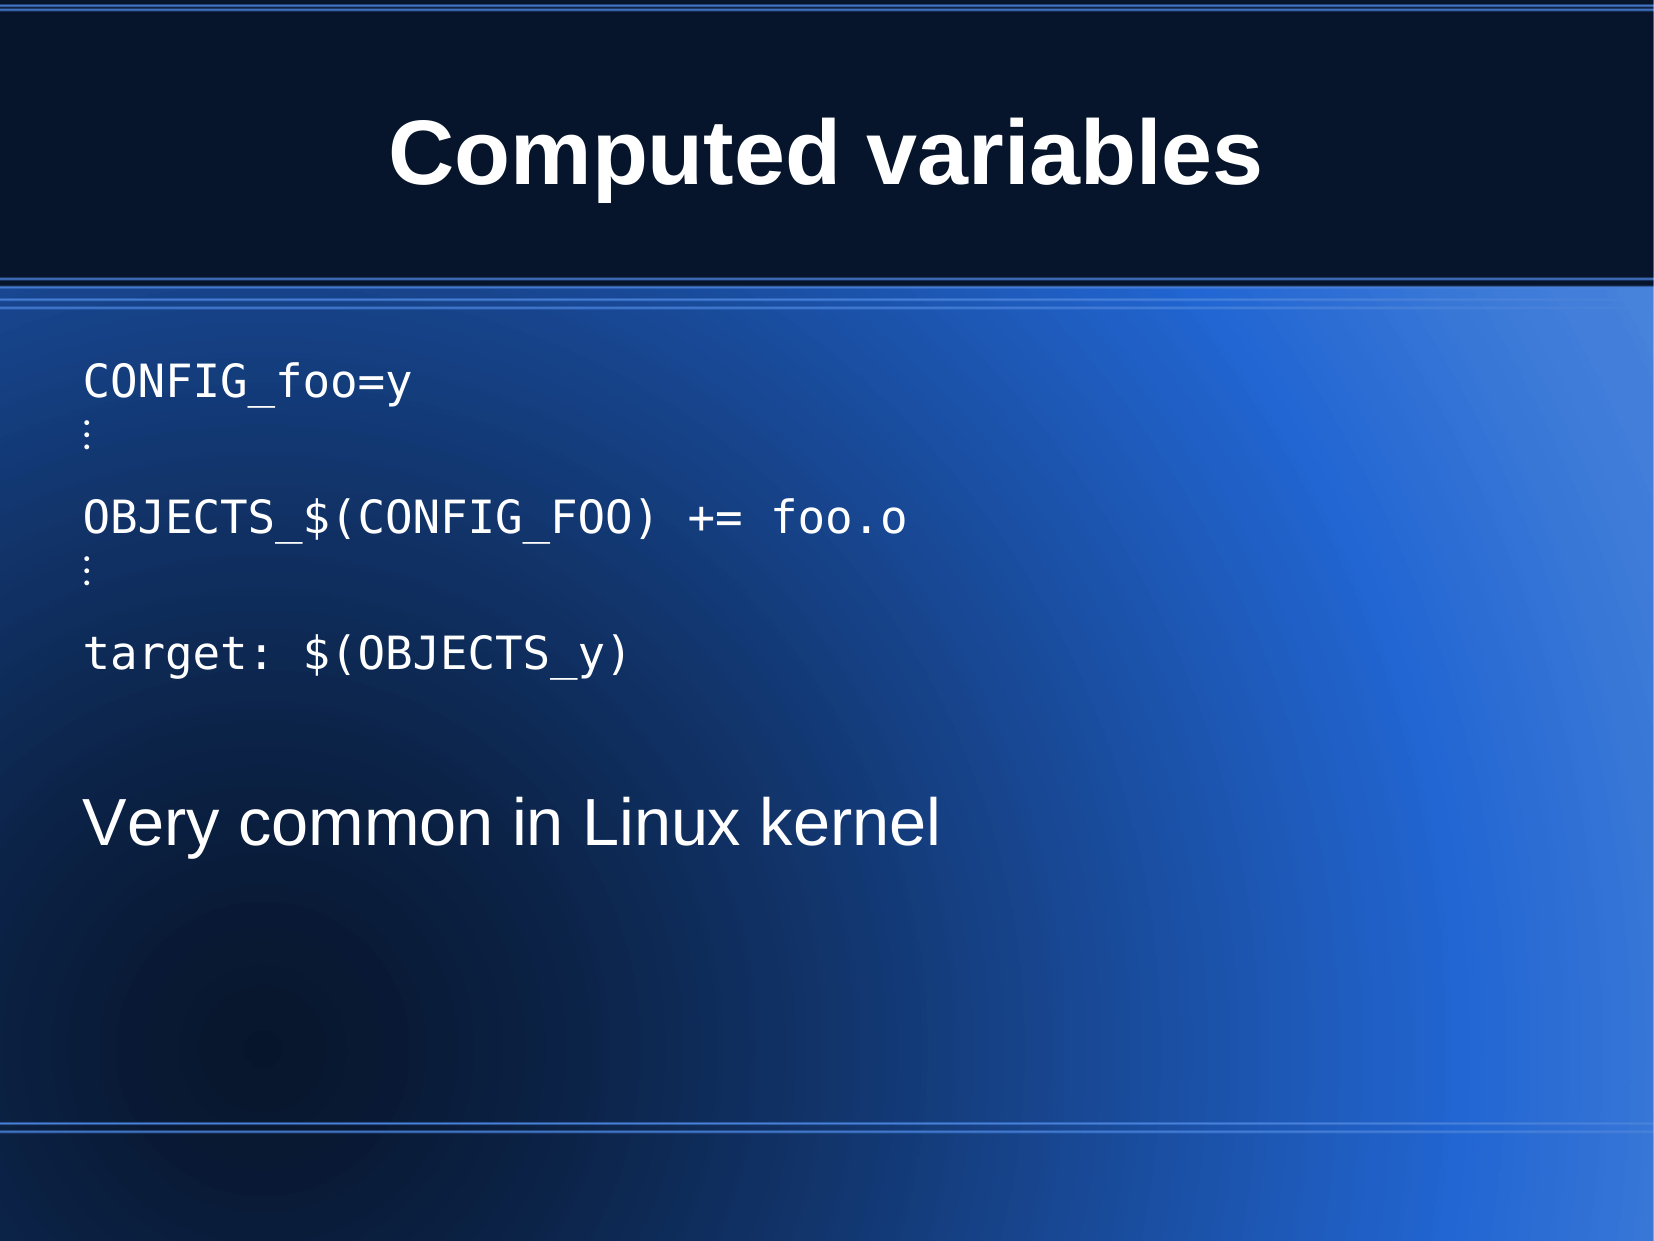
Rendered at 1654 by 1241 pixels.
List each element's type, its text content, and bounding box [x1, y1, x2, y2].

picture [0, 0, 1654, 1241]
title Computed variables [82, 49, 1571, 257]
list CONFIG_foo=y ⋮ OBJECTS_$(CONFIG_FOO) += foo.o ⋮ target: $(OBJECTS_y) Very common in Linux kernel [82, 355, 1571, 1058]
